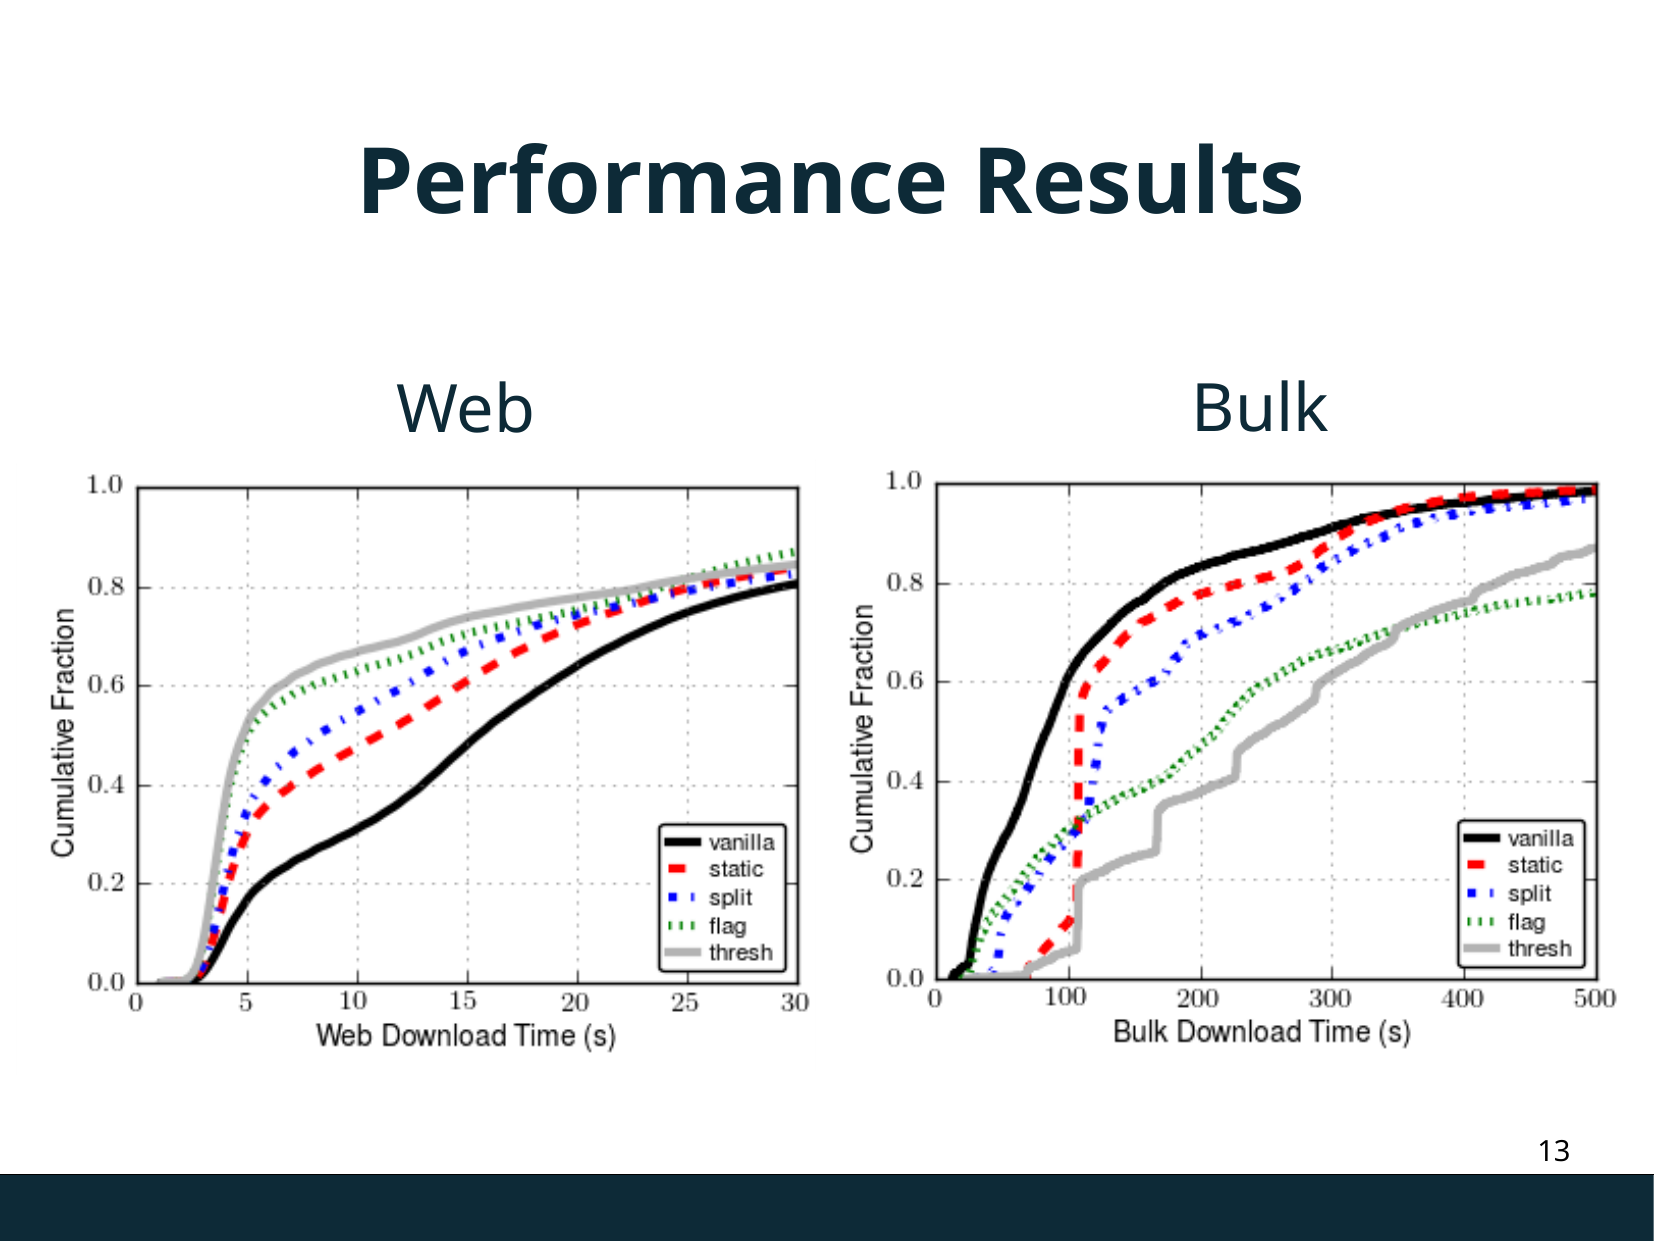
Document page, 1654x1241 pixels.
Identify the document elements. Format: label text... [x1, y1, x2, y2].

text_box Bulk [1140, 352, 1381, 445]
text_box Web [285, 354, 646, 446]
title Performance Results [86, 74, 1575, 282]
picture [15, 459, 1629, 1075]
